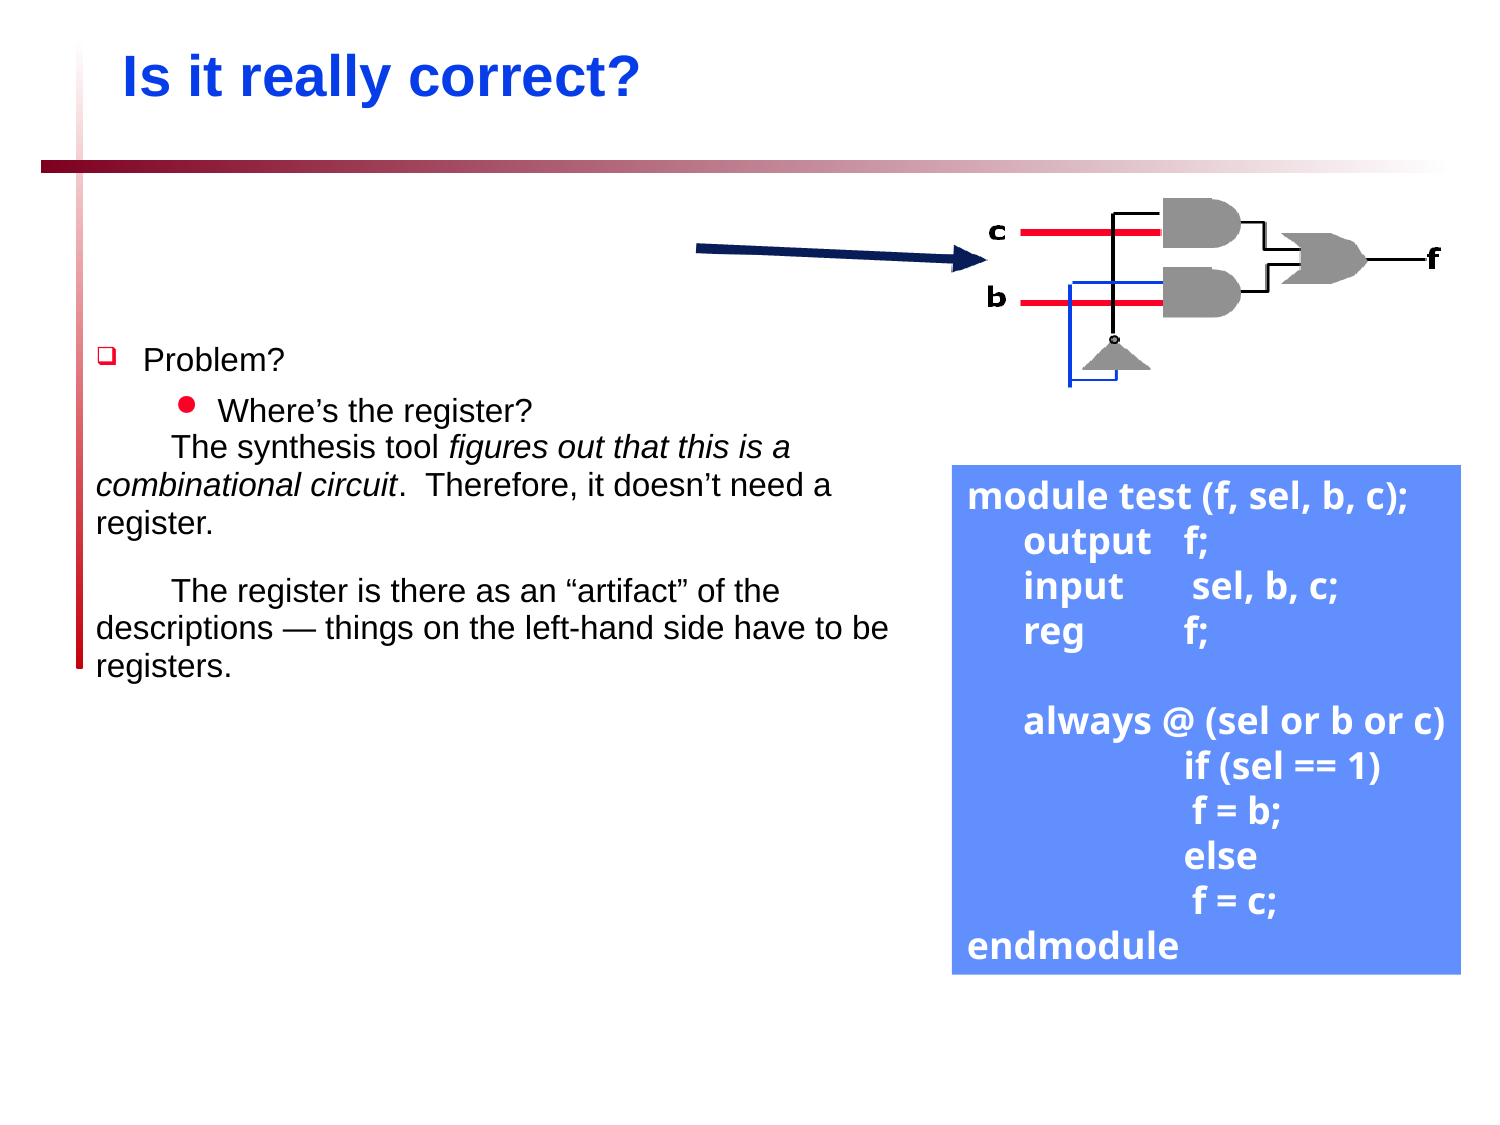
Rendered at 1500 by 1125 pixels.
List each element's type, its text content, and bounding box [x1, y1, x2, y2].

text_box module test (f, sel, b, c); output f; input sel, b, c; reg f; always @ (sel or b or c) if (sel == 1) f = b; else f = c; endmodule [951, 465, 1461, 975]
picture [660, 177, 1496, 395]
title Is it really correct? [112, 43, 1400, 240]
list Problem? Where’s the register? The synthesis tool figures out that this is a combinational circuit. Therefore, it doesn’t need a register. The register is there as an “artifact” of the descriptions — things on the left-hand side have to be registers. [85, 337, 927, 999]
